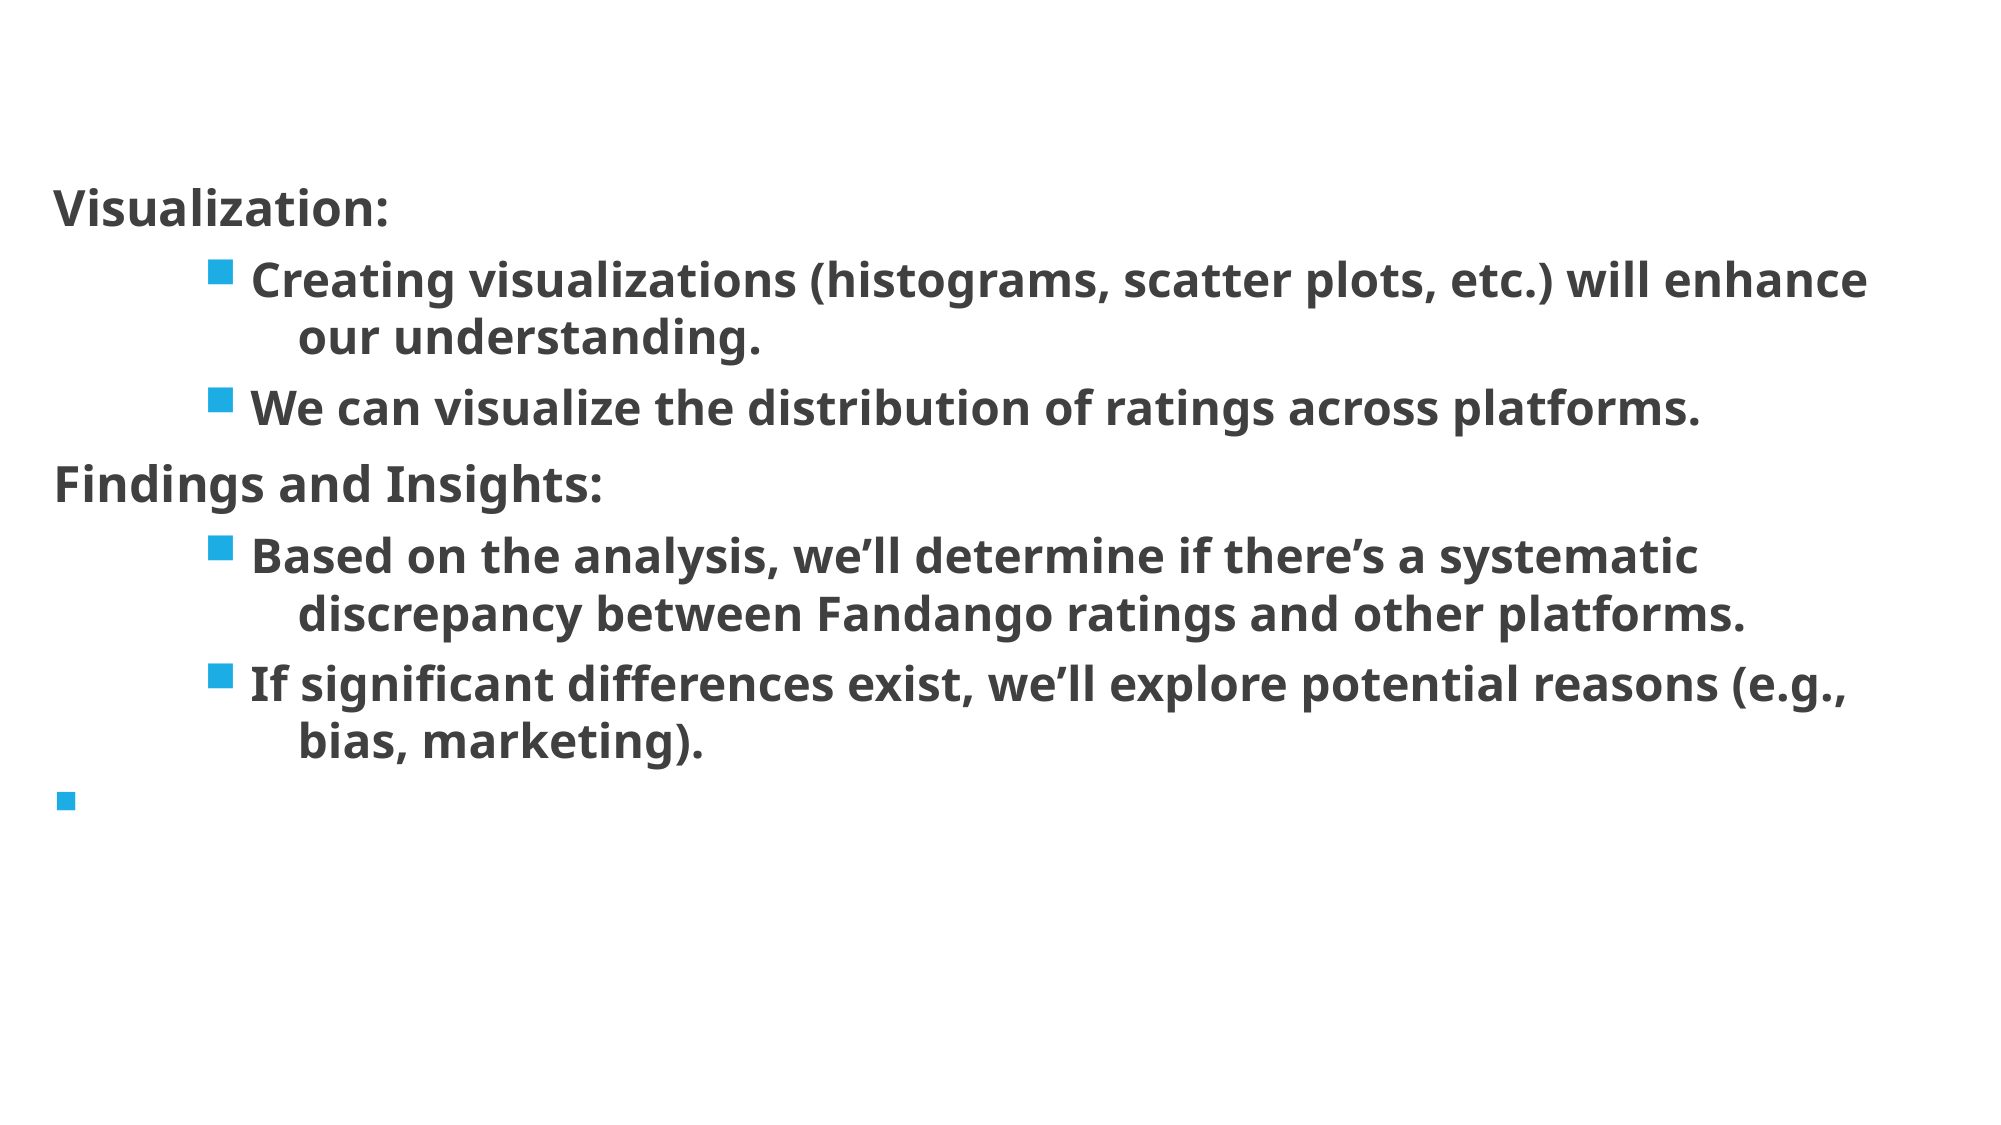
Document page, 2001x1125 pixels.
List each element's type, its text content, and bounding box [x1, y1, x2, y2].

list Visualization: Creating visualizations (histograms, scatter plots, etc.) will enhance our understanding. We can visualize the distribution of ratings across platforms. Findings and Insights: Based on the analysis, we’ll determine if there’s a systematic discrepancy between Fandango ratings and other platforms. If significant differences exist, we’ll explore potential reasons (e.g., bias, marketing). [38, 156, 1962, 842]
